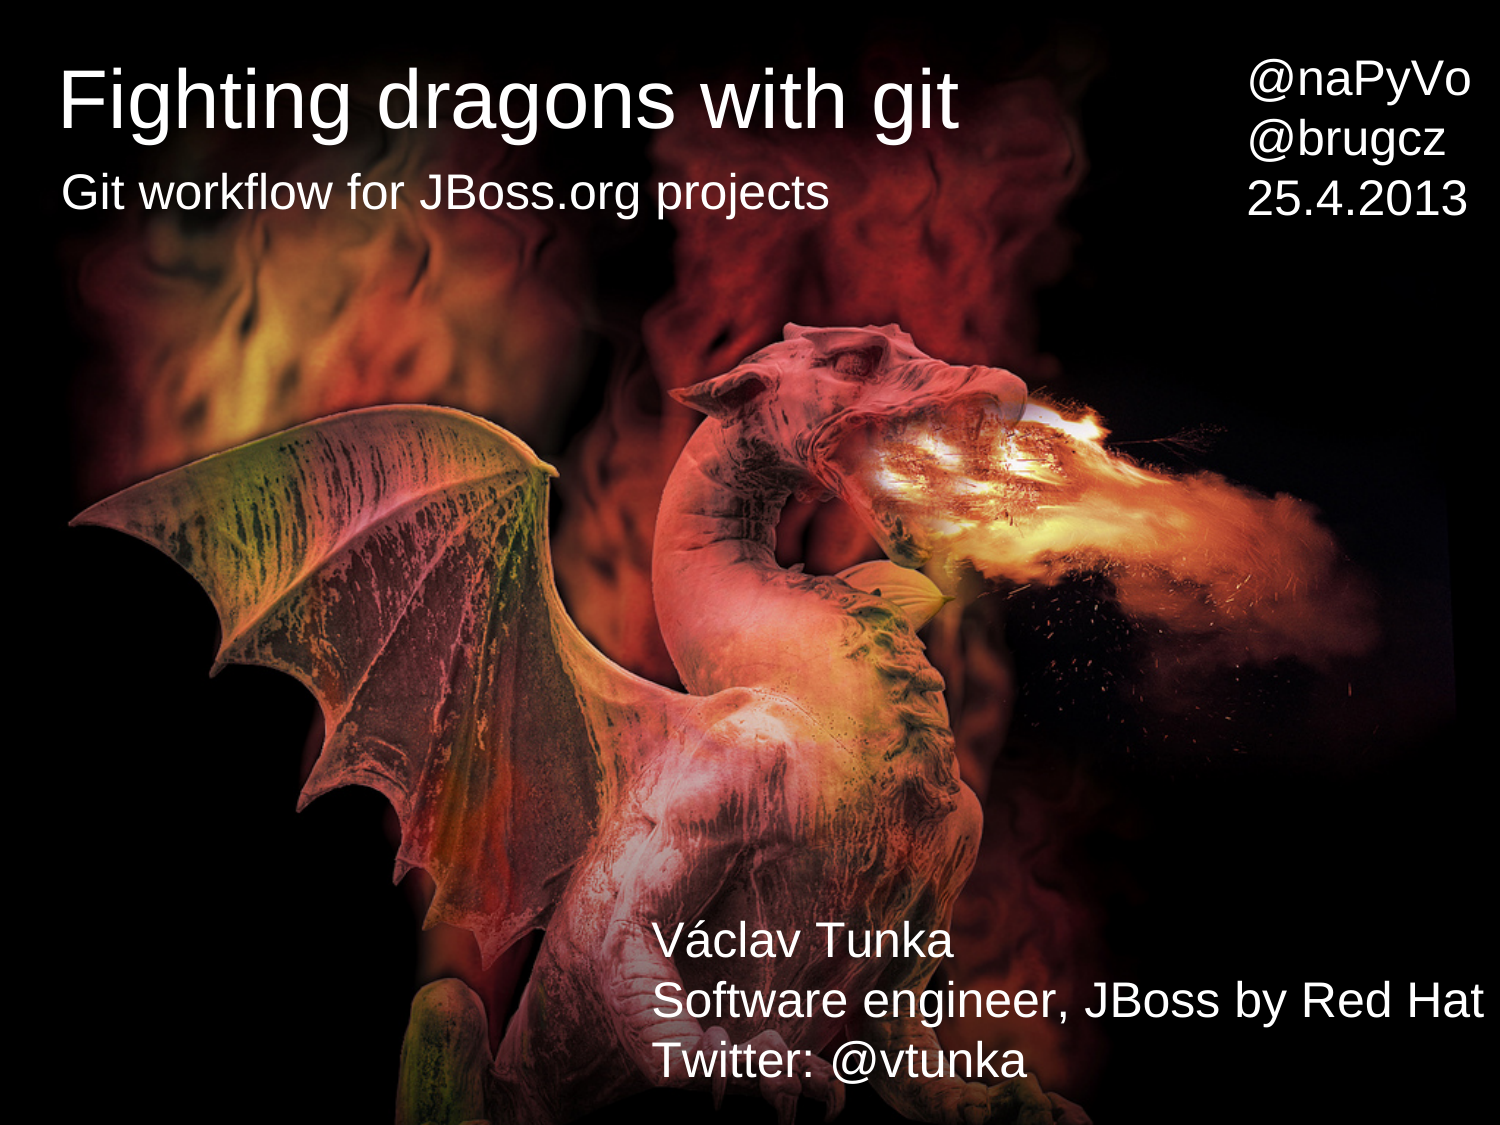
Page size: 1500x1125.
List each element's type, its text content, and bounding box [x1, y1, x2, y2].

text_box Fighting dragons with git [43, 37, 976, 153]
picture [0, 0, 1500, 1125]
text_box Václav Tunka Software engineer, JBoss by Red Hat Twitter: @vtunka [636, 900, 1500, 1095]
text_box @naPyVo @brugcz 25.4.2013 [1231, 37, 1487, 233]
text_box Git workflow for JBoss.org projects [14, 152, 878, 228]
